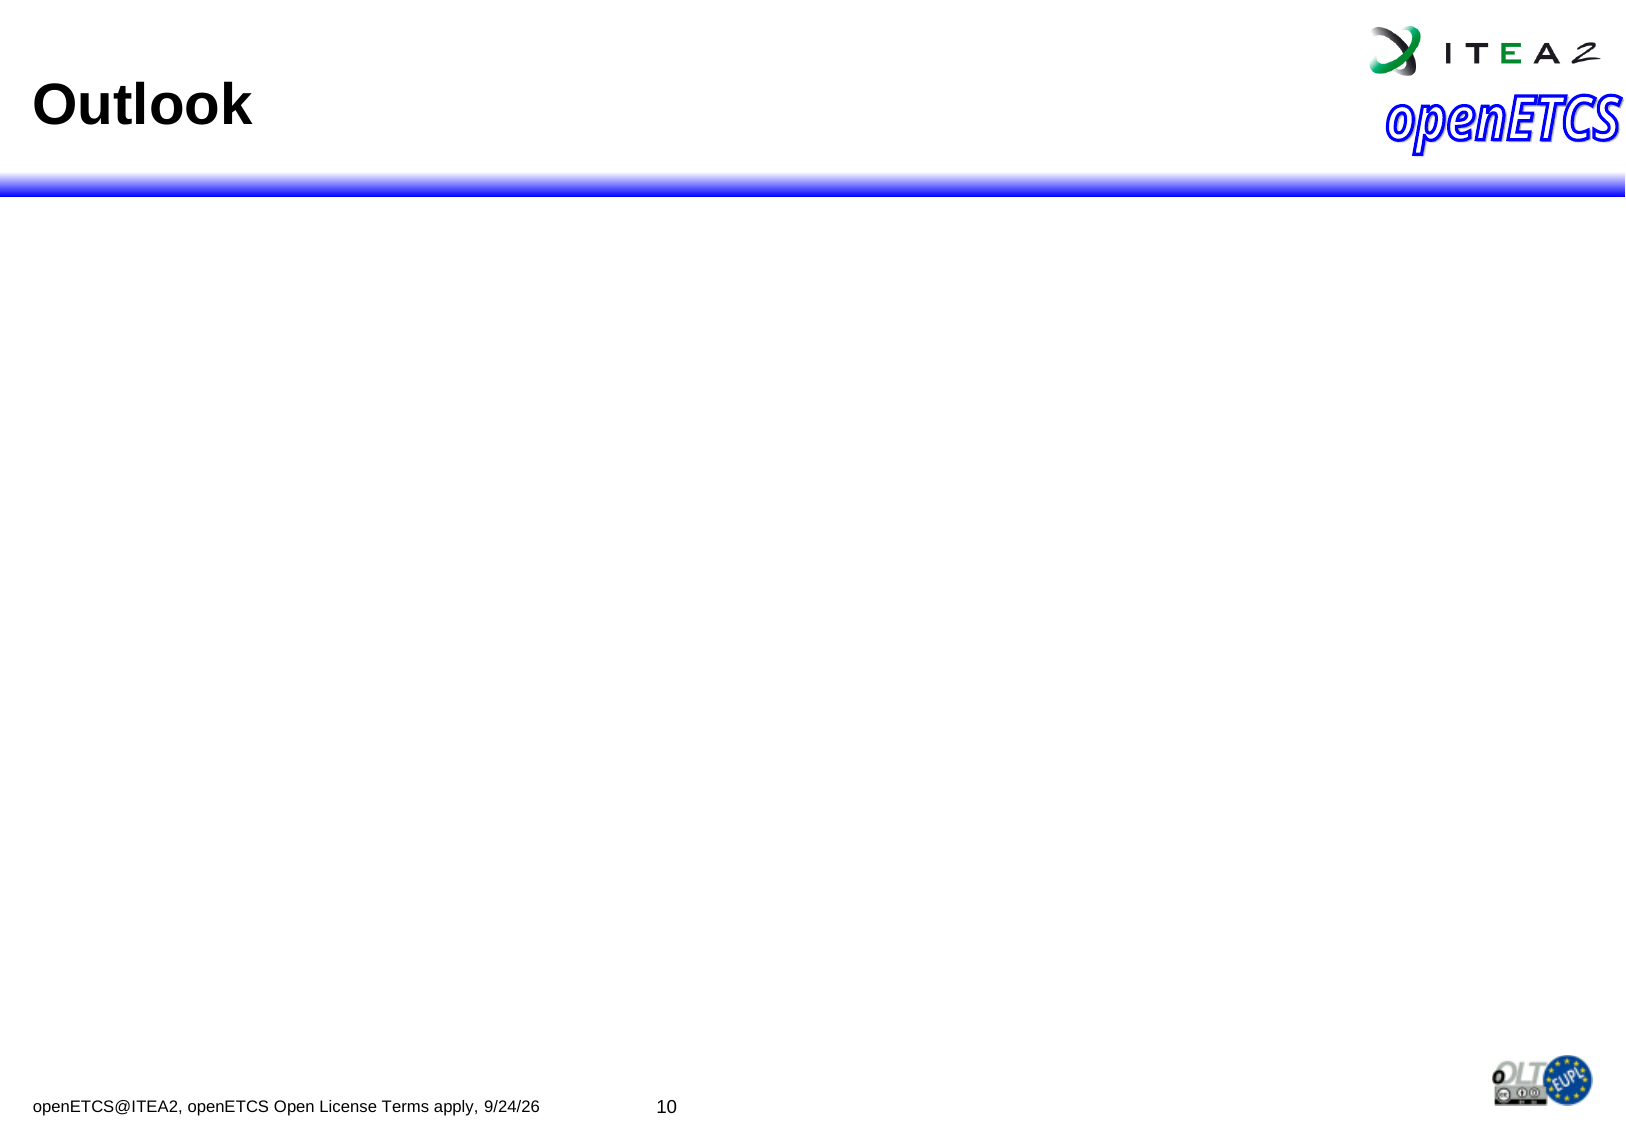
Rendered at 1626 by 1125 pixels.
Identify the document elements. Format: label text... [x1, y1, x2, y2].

picture [1492, 1055, 1593, 1106]
picture [1348, 26, 1626, 76]
title Outlook [32, 66, 1356, 173]
